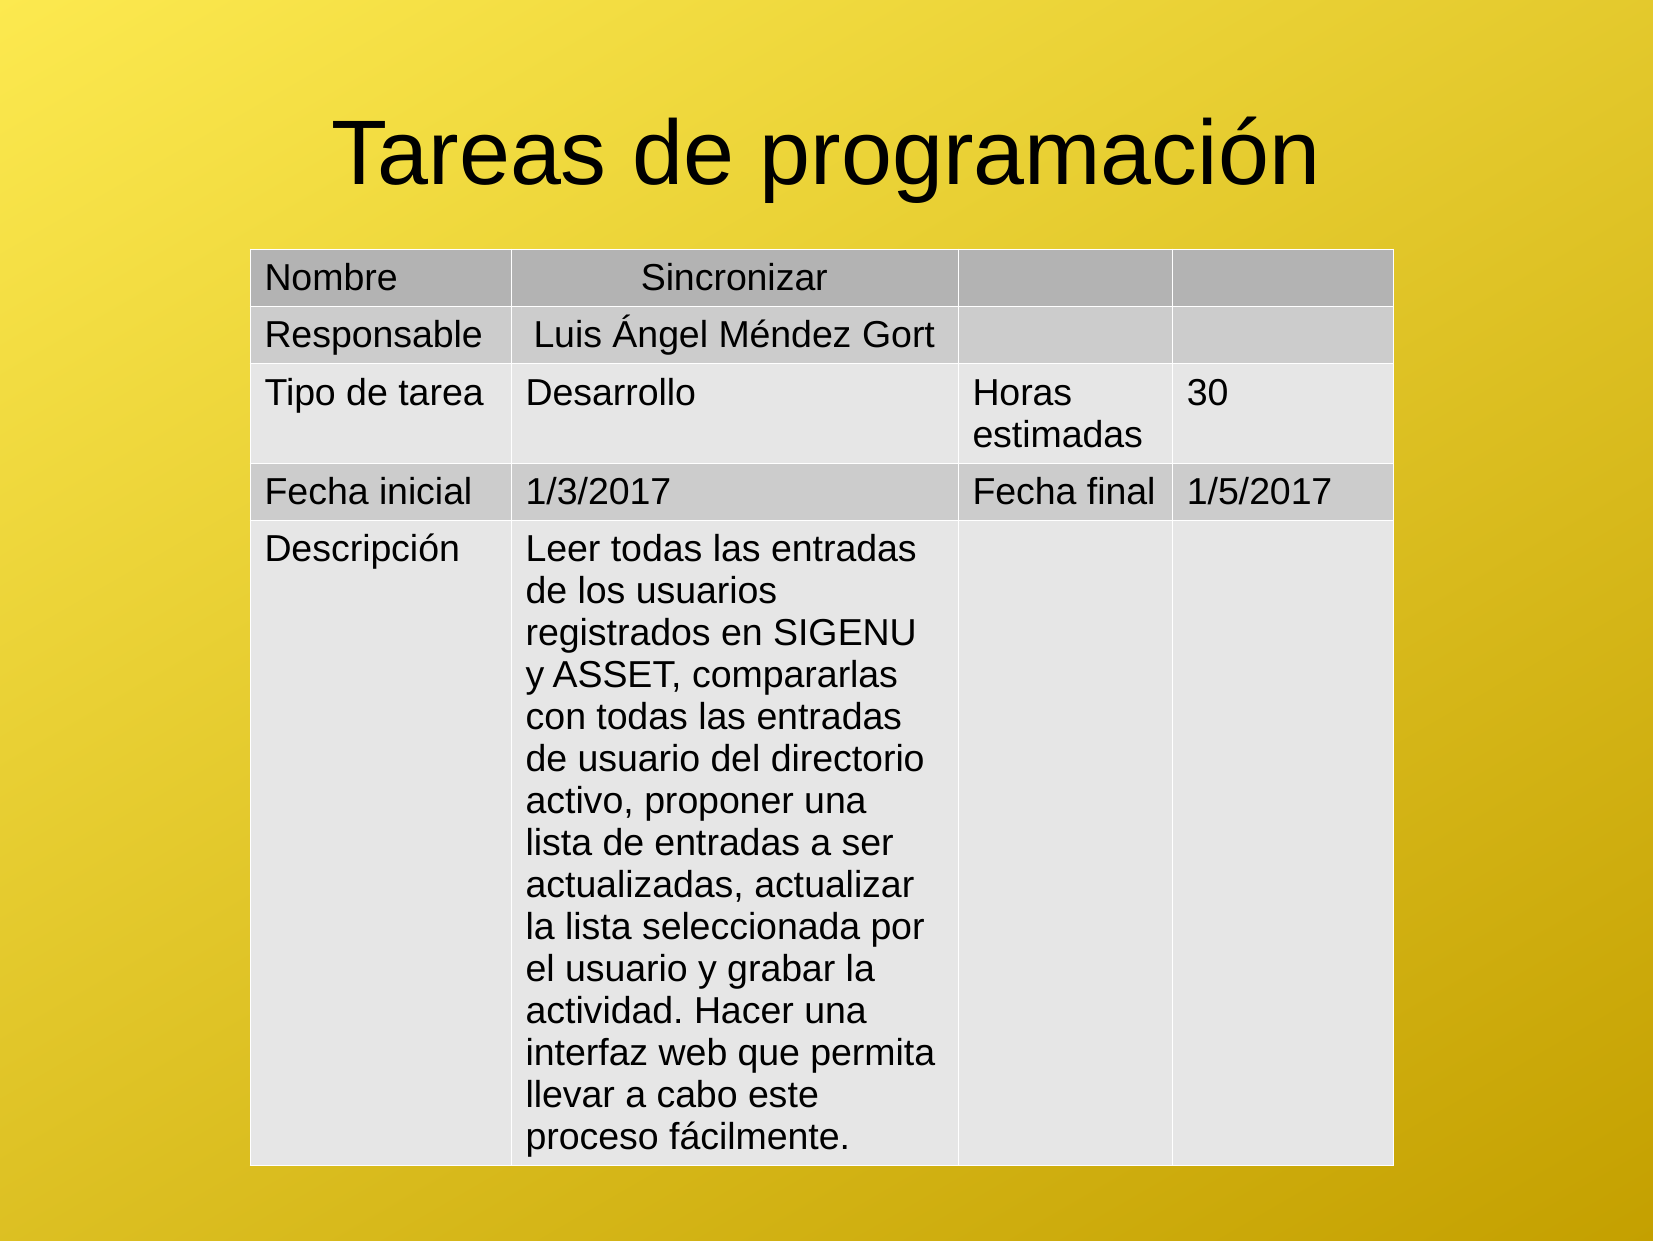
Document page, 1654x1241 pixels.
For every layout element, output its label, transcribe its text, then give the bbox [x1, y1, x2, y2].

table_cell 30 [1173, 364, 1393, 463]
table_cell [959, 521, 1172, 1165]
table_cell Luis Ángel Méndez Gort [512, 307, 958, 363]
table_header Sincronizar [512, 250, 958, 306]
table_cell [959, 307, 1172, 363]
title Tareas de programación [82, 49, 1571, 257]
table_cell [1173, 521, 1393, 1165]
table_cell Responsable [251, 307, 511, 363]
table_cell Leer todas las entradas de los usuarios registrados en SIGENU y ASSET, compararlas con todas las entradas de usuario del directorio activo, proponer una lista de entradas a ser actualizadas, actualizar la lista seleccionada por el usuario y grabar la actividad. Hacer una interfaz web que permita llevar a cabo este proceso fácilmente. [512, 521, 958, 1165]
table_cell Horas estimadas [959, 364, 1172, 463]
table_cell Fecha inicial [251, 464, 511, 520]
table_header Nombre [251, 250, 511, 306]
table_cell Tipo de tarea [251, 364, 511, 463]
table_cell Fecha final [959, 464, 1172, 520]
table_cell 1/5/2017 [1173, 464, 1393, 520]
table_cell Desarrollo [512, 364, 958, 463]
table_header [959, 250, 1172, 306]
table_cell [1173, 307, 1393, 363]
table_cell 1/3/2017 [512, 464, 958, 520]
table_header [1173, 250, 1393, 306]
table_cell Descripción [251, 521, 511, 1165]
